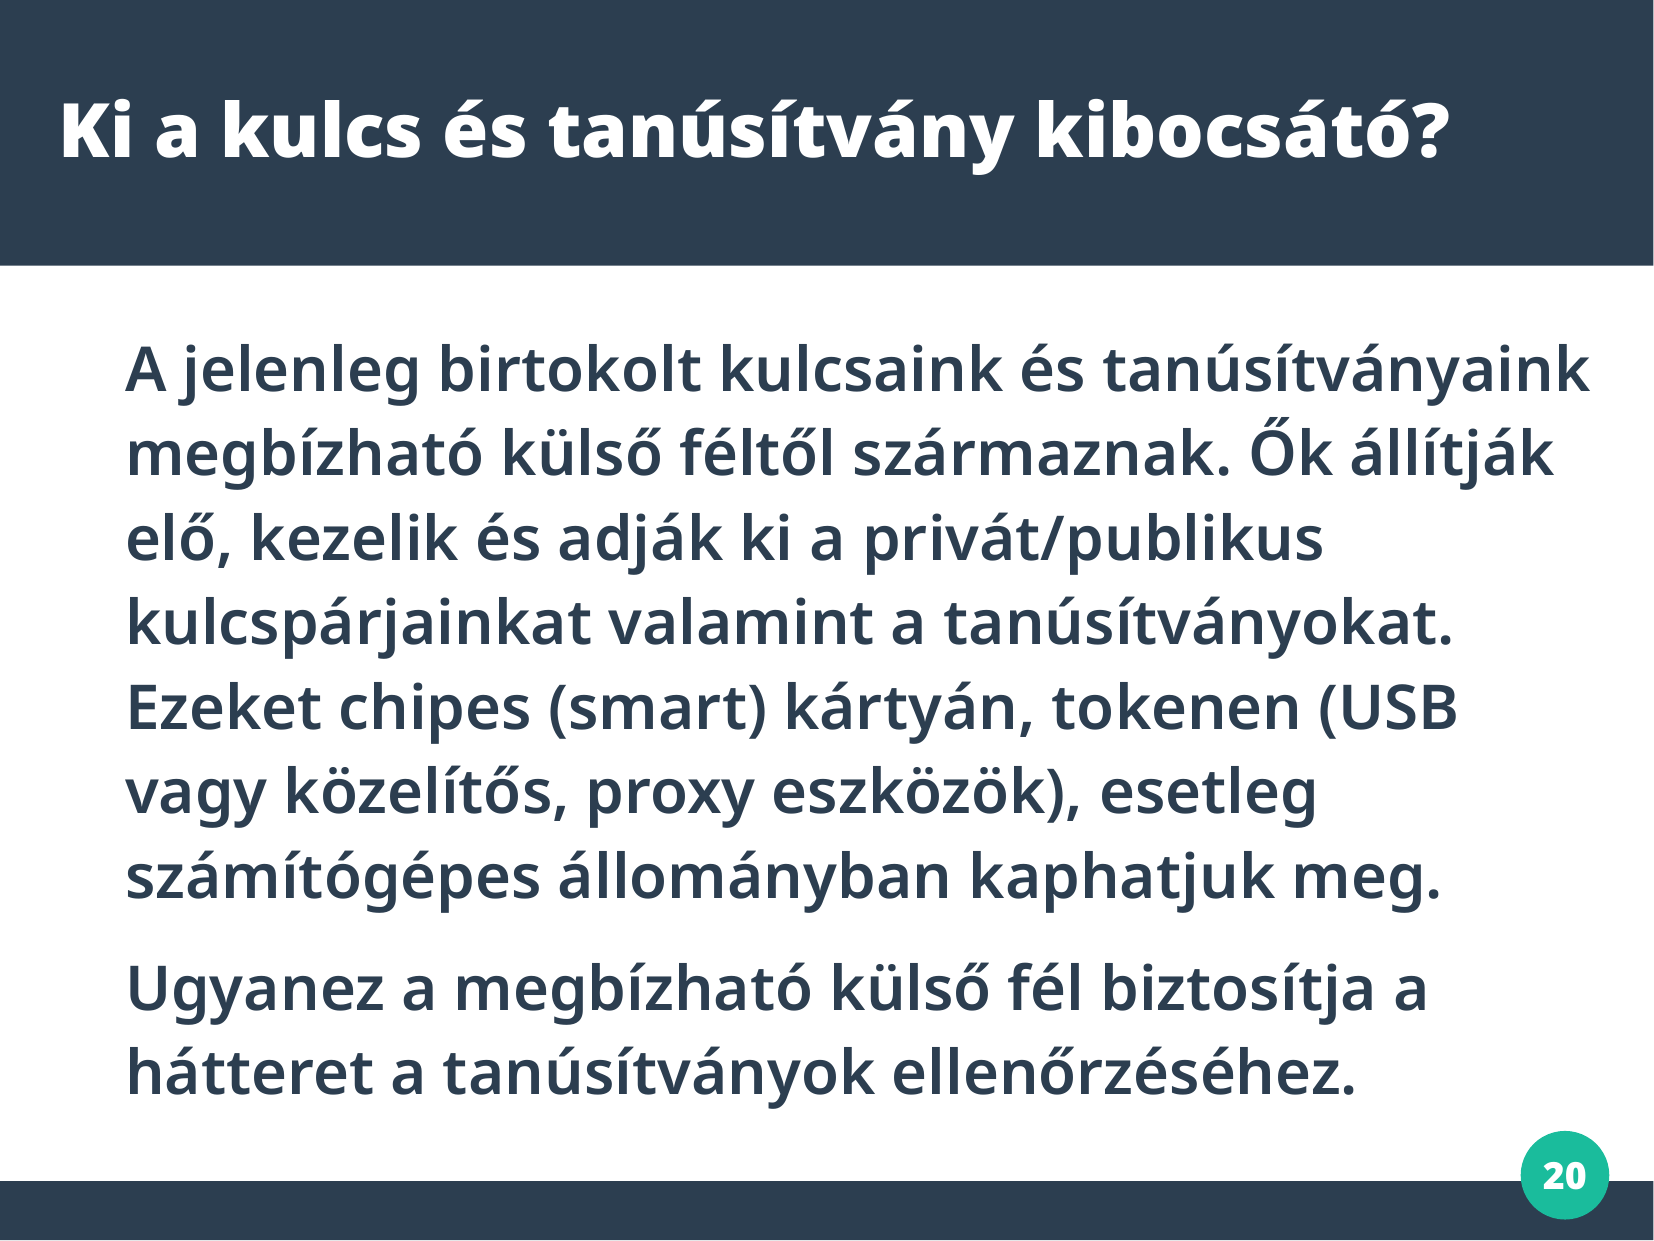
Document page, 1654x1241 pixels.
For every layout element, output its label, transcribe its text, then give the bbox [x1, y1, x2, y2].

title Ki a kulcs és tanúsítvány kibocsátó? [59, 49, 1595, 207]
list A jelenleg birtokolt kulcsaink és tanúsítványaink megbízható külső féltől származnak. Ők állítják elő, kezelik és adják ki a privát/publikus kulcspárjainkat valamint a tanúsítványokat. Ezeket chipes (smart) kártyán, tokenen (USB vagy közelítős, proxy eszközök), esetleg számítógépes állományban kaphatjuk meg. Ugyanez a megbízható külső fél biztosítja a hátteret a tanúsítványok ellenőrzéséhez. [59, 324, 1595, 1152]
